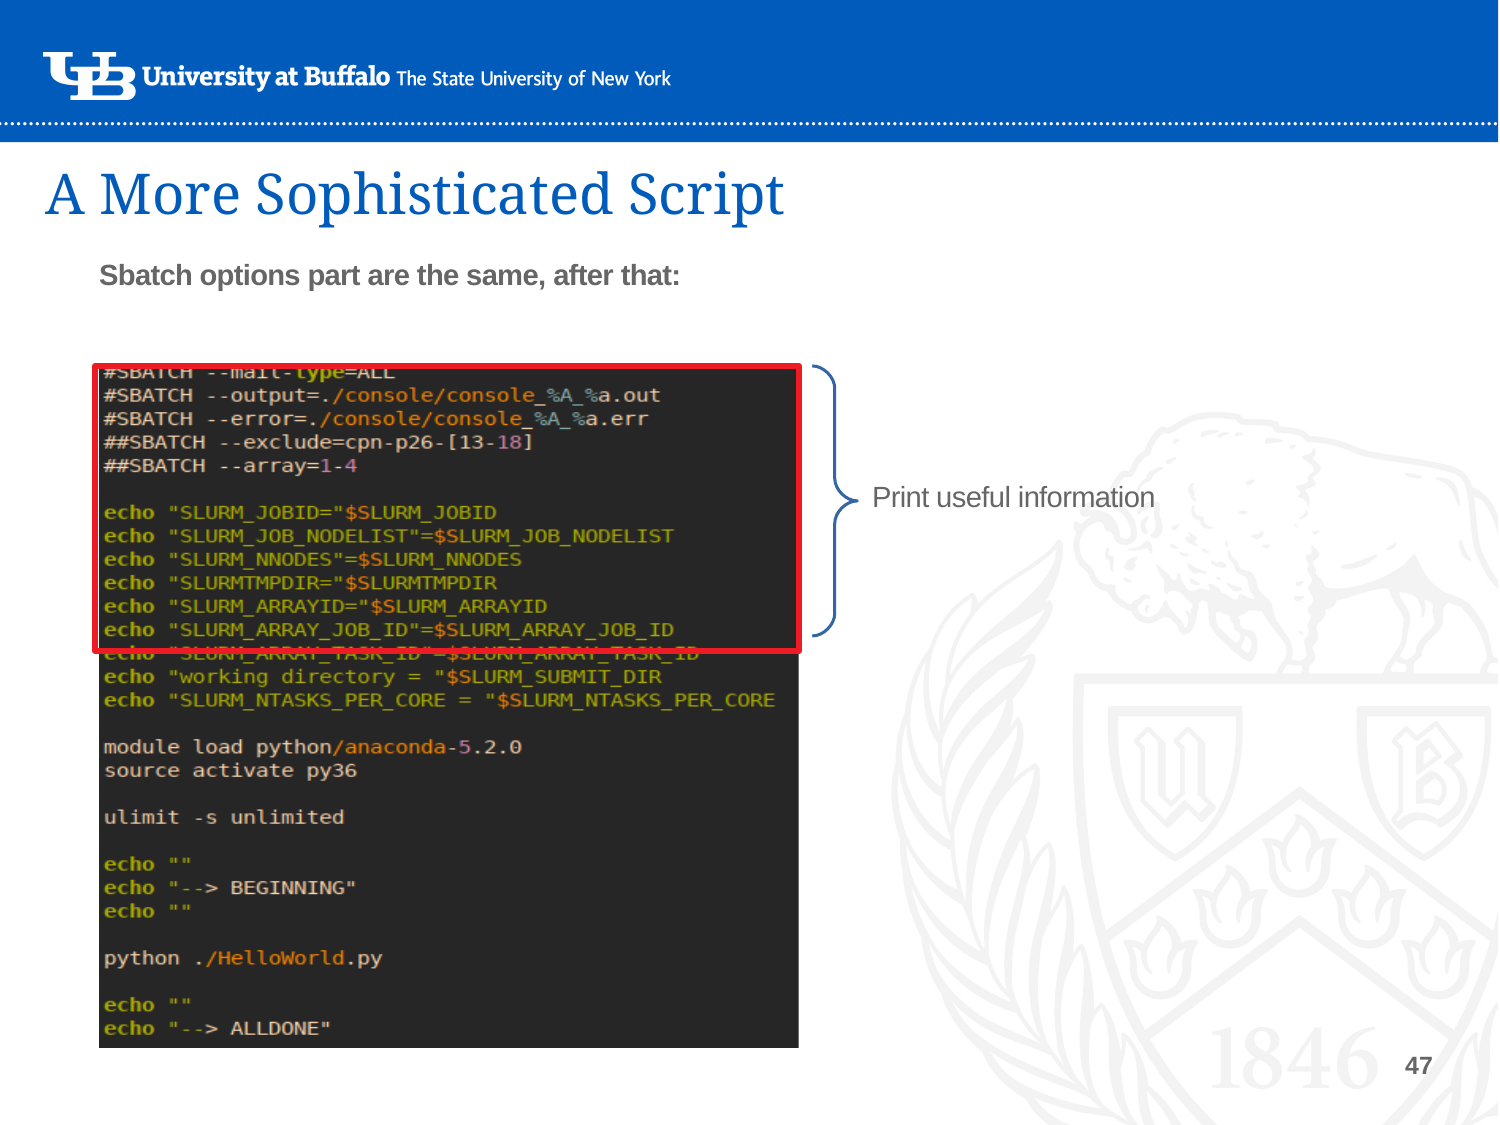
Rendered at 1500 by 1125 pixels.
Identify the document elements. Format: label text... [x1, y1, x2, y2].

text_box Print useful information [857, 473, 1188, 524]
picture [0, 0, 1499, 1125]
text_box Sbatch options part are the same, after that: [84, 251, 794, 300]
text_box [95, 365, 799, 651]
title A More Sophisticated Script [30, 153, 1387, 233]
